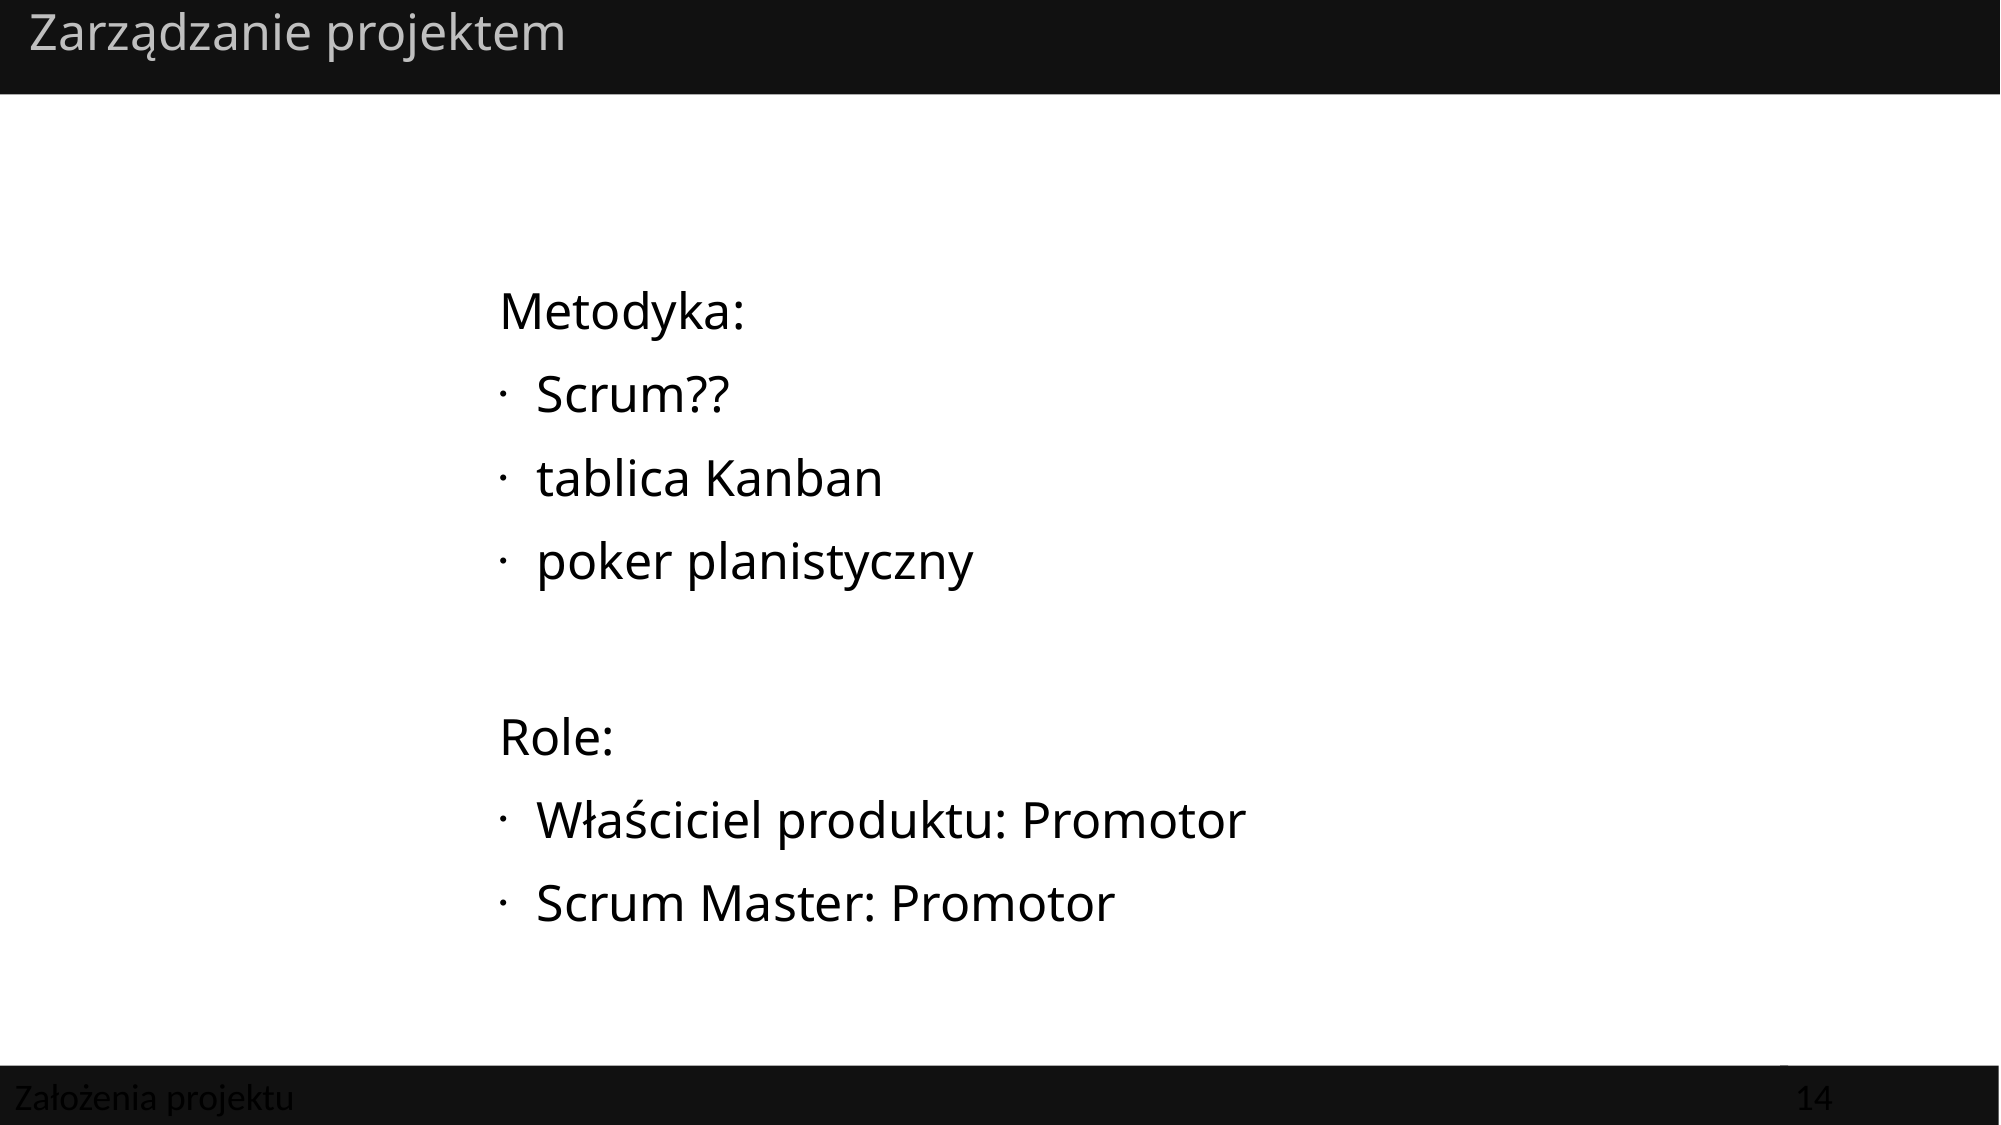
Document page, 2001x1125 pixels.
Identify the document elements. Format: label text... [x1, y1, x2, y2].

slide_number <number> [1780, 1065, 1999, 1125]
list Metodyka: Scrum?? tablica Kanban poker planistyczny Role: Właściciel produktu: Promotor Scrum Master: Promotor [484, 278, 1516, 882]
title Zarządzanie projektem [0, 0, 2000, 95]
footer Założenia projektu [0, 1065, 1780, 1125]
